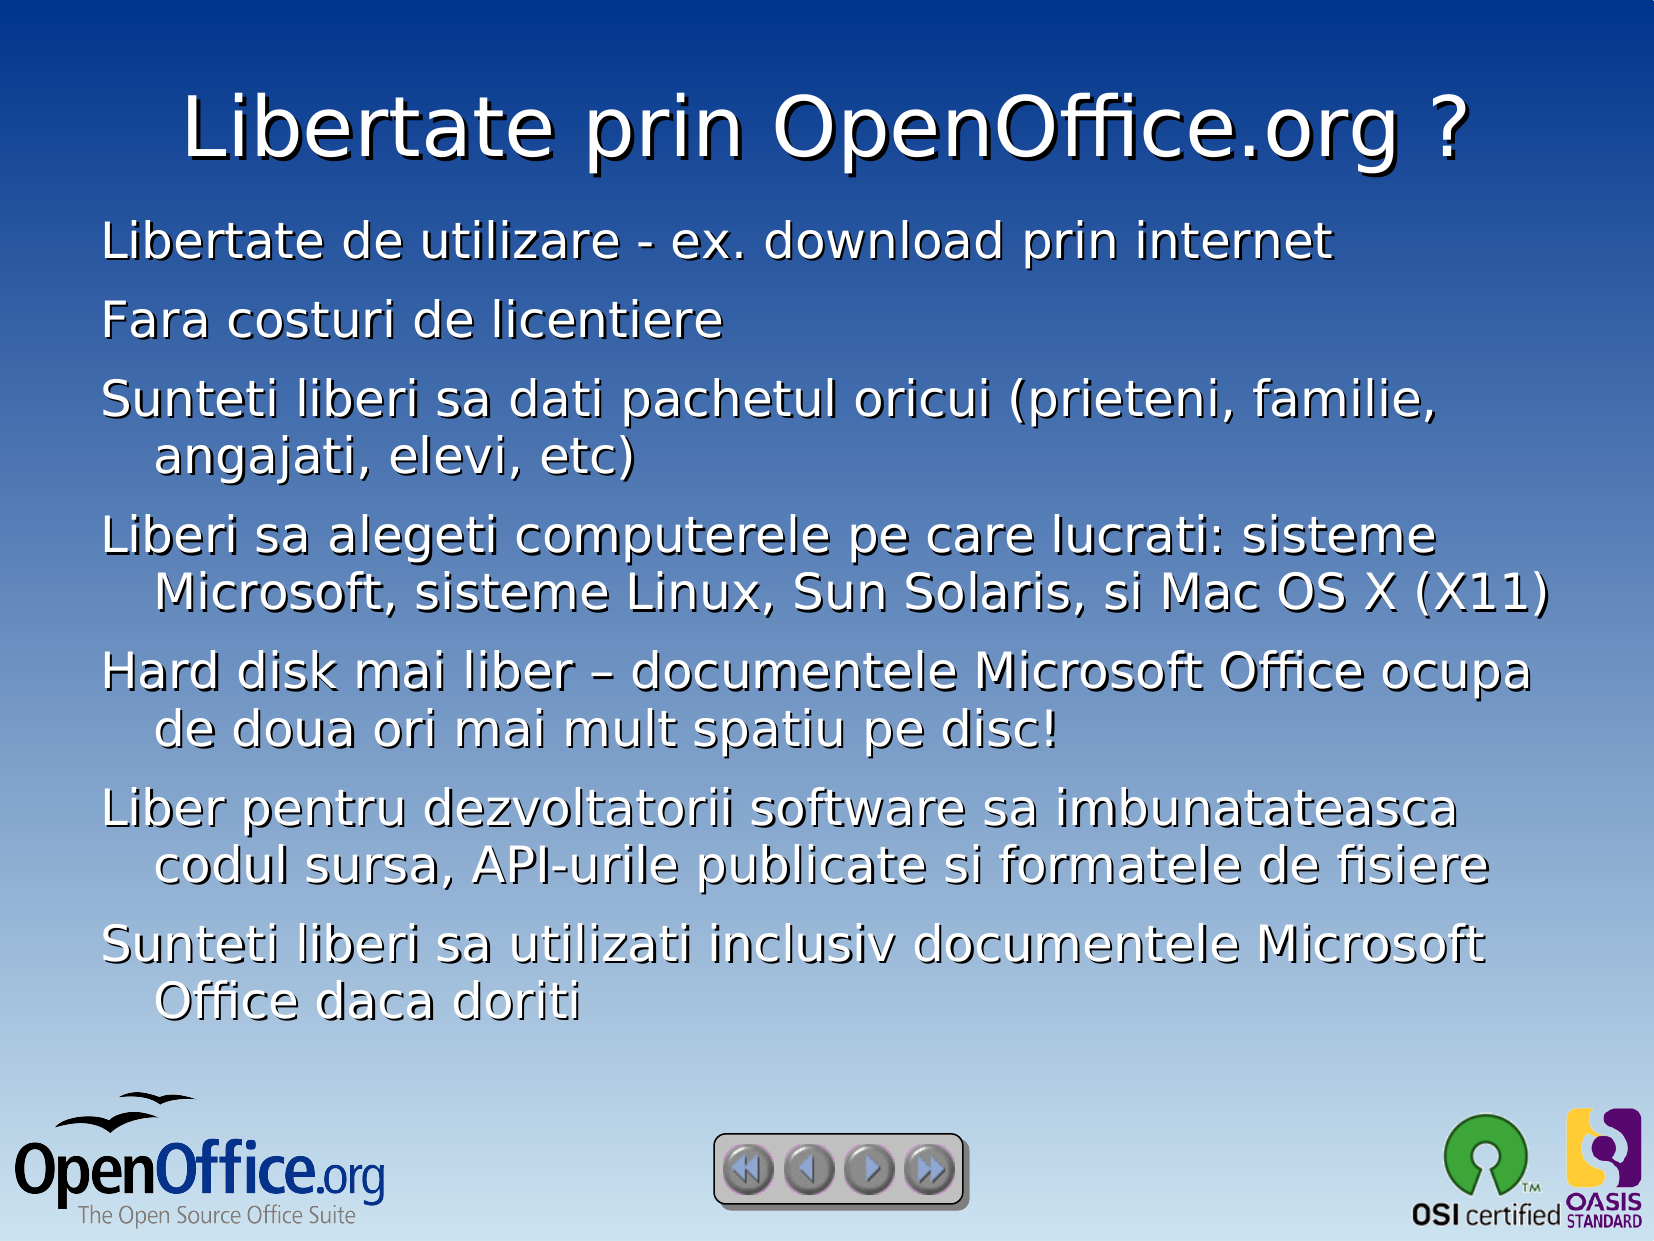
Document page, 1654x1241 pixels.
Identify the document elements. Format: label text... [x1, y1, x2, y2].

picture [784, 1144, 835, 1195]
text_box [714, 1133, 963, 1204]
title Libertate prin OpenOffice.org ? [82, 49, 1571, 208]
picture [904, 1144, 955, 1195]
picture [844, 1144, 895, 1195]
picture [15, 1092, 384, 1229]
picture [1405, 1102, 1654, 1238]
picture [723, 1144, 774, 1195]
list Libertate de utilizare - ex. download prin internet Fara costuri de licentiere Sunteti liberi sa dati pachetul oricui (prieteni, familie, angajati, elevi, etc) Liberi sa alegeti computerele pe care lucrati: sisteme Microsoft, sisteme Linux, Sun Solaris, si Mac OS X (X11) Hard disk mai liber – documentele Microsoft Office ocupa de doua ori mai mult spatiu pe disc! Liber pentru dezvoltatorii software sa imbunatateasca codul sursa, API-urile publicate si formatele de fisiere Sunteti liberi sa utilizati inclusiv documentele Microsoft Office daca doriti [82, 212, 1571, 1070]
